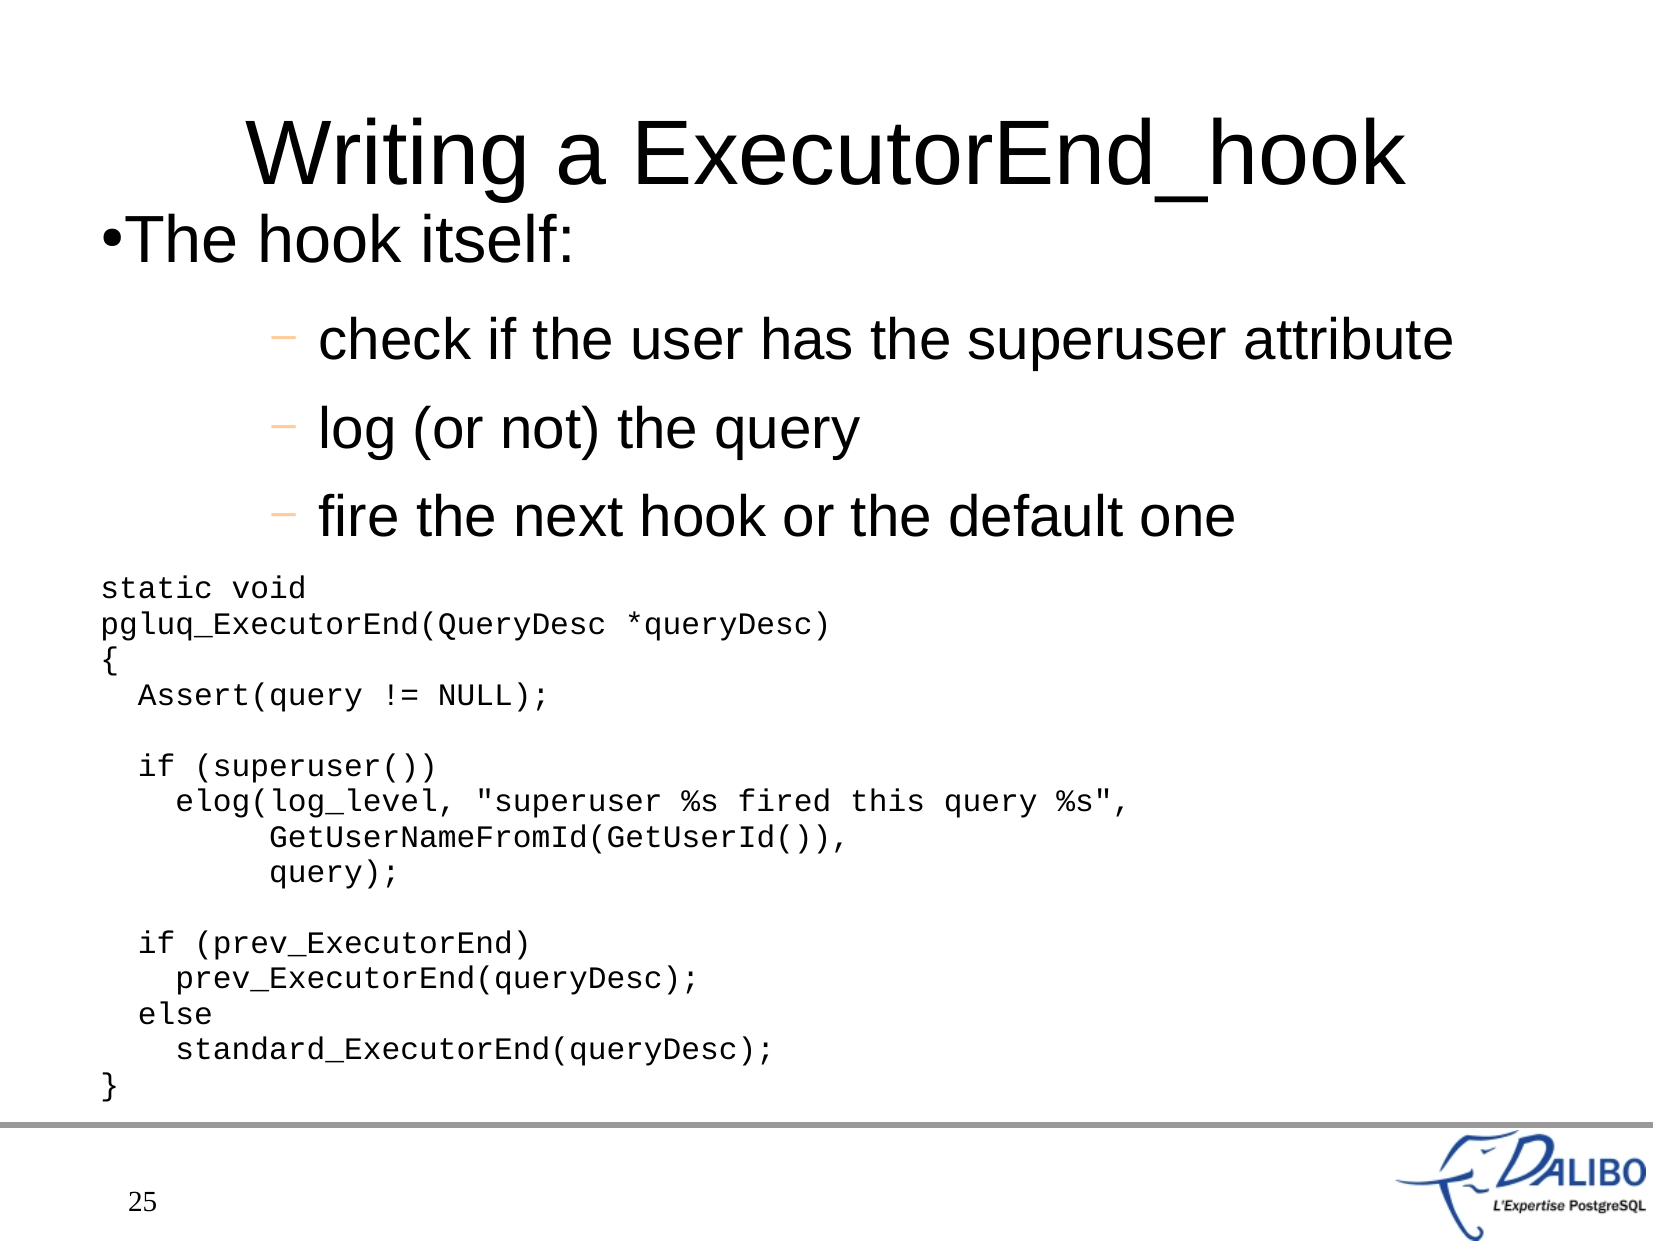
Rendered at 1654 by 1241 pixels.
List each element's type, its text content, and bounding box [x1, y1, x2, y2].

picture [1395, 1130, 1646, 1241]
list The hook itself: check if the user has the superuser attribute log (or not) the query fire the next hook or the default one static void pgluq_ExecutorEnd(QueryDesc *queryDesc) { Assert(query != NULL); if (superuser()) elog(log_level, "superuser %s fired this query %s", GetUserNameFromId(GetUserId()), query); if (prev_ExecutorEnd) prev_ExecutorEnd(queryDesc); else standard_ExecutorEnd(queryDesc); } [82, 202, 1571, 1141]
title Writing a ExecutorEnd_hook [82, 49, 1571, 202]
